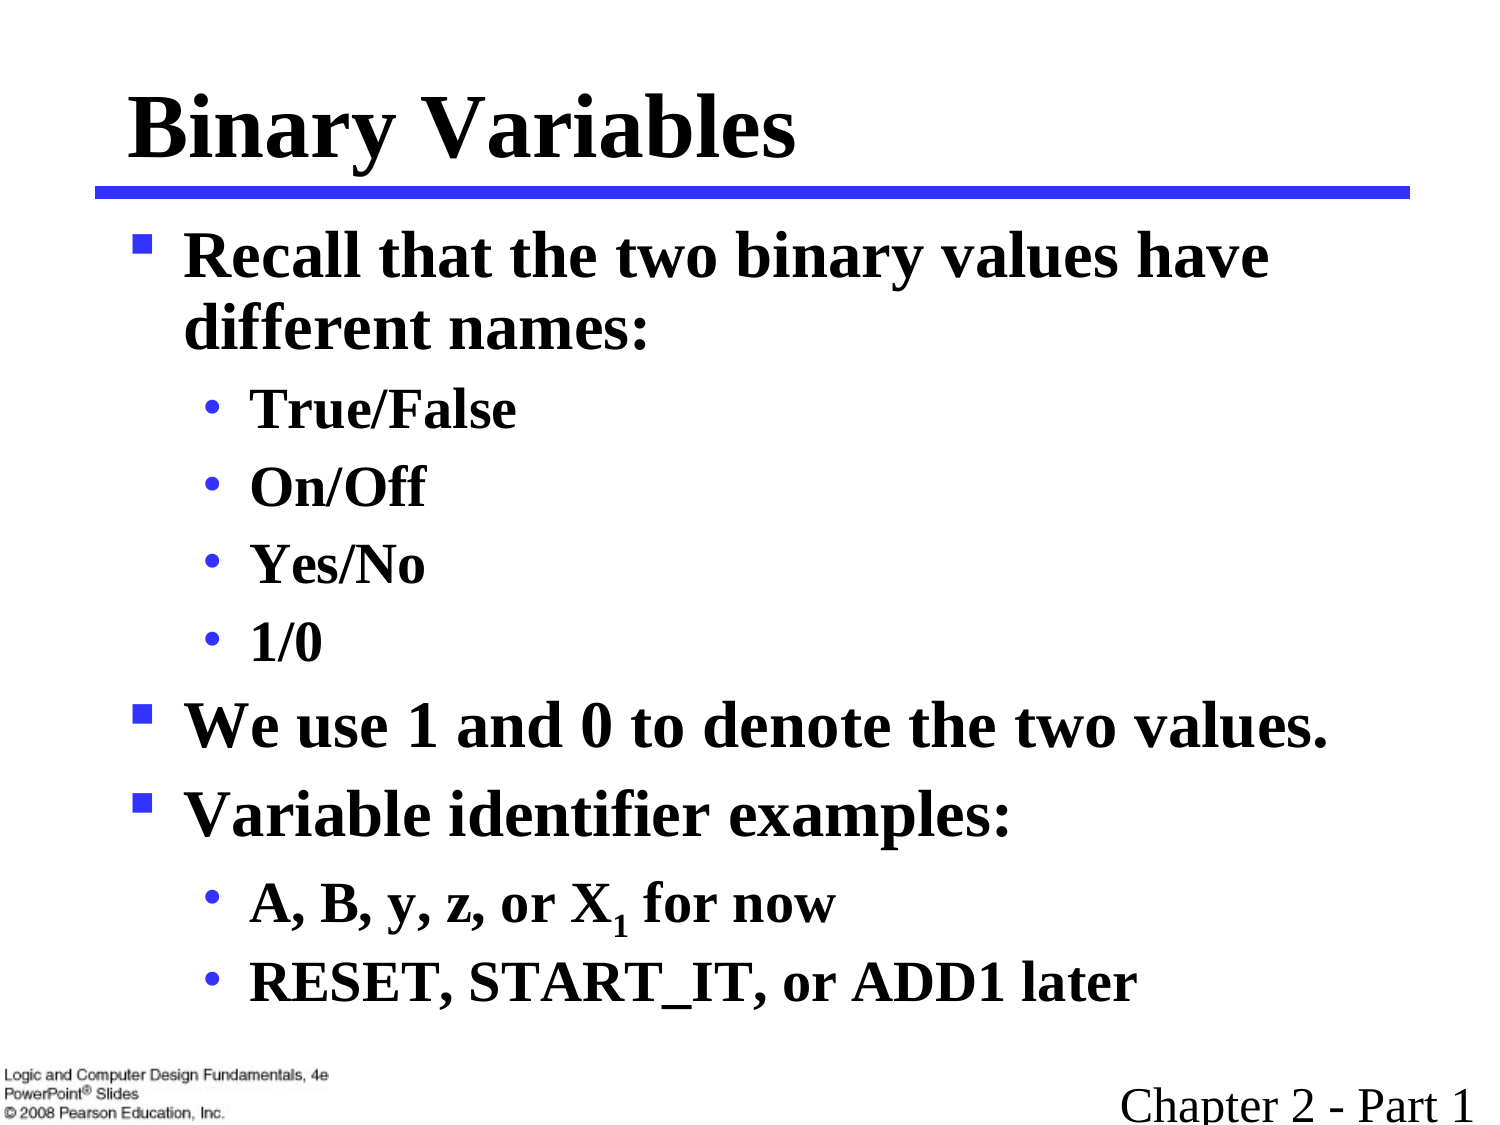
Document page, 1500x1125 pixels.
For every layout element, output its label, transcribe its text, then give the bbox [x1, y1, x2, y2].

picture [4, 1066, 329, 1123]
list Recall that the two binary values have different names: True/False On/Off Yes/No 1/0 We use 1 and 0 to denote the two values. Variable identifier examples: A, B, y, z, or X1 for now RESET, START_IT, or ADD1 later [112, 212, 1388, 1031]
title Binary Variables [112, 37, 1388, 205]
